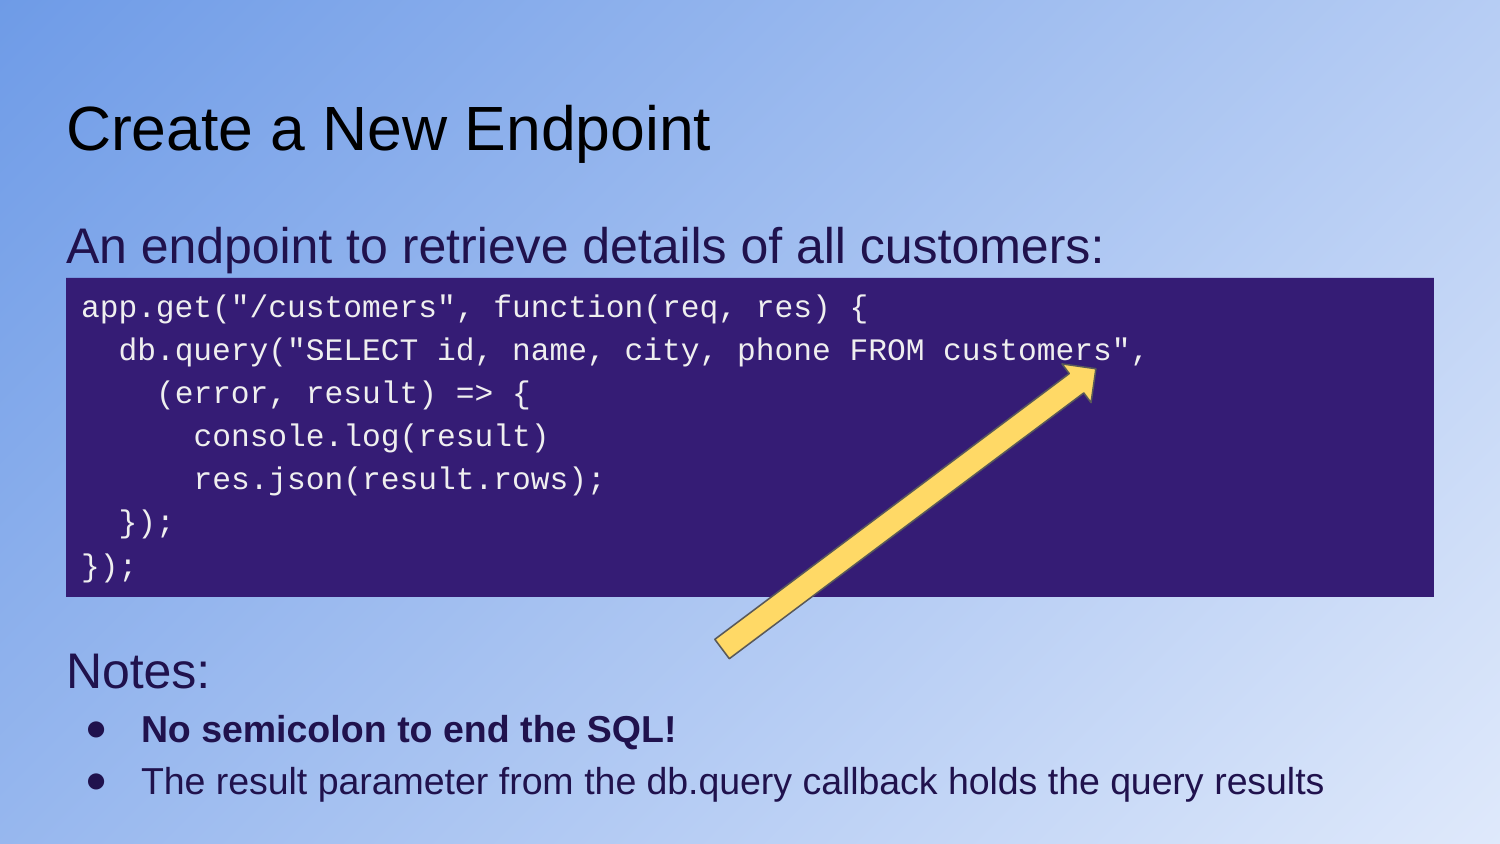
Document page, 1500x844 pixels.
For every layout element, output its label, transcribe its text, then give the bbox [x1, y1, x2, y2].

text_box app.get("/customers", function(req, res) { db.query("SELECT id, name, city, phone FROM customers", (error, result) => { console.log(result) res.json(result.rows); }); }); [66, 277, 1434, 597]
text_box [714, 363, 1096, 659]
title Create a New Endpoint [51, 72, 1449, 167]
list An endpoint to retrieve details of all customers: Notes: No semicolon to end the SQL! The result parameter from the db.query callback holds the query results [51, 189, 1449, 750]
